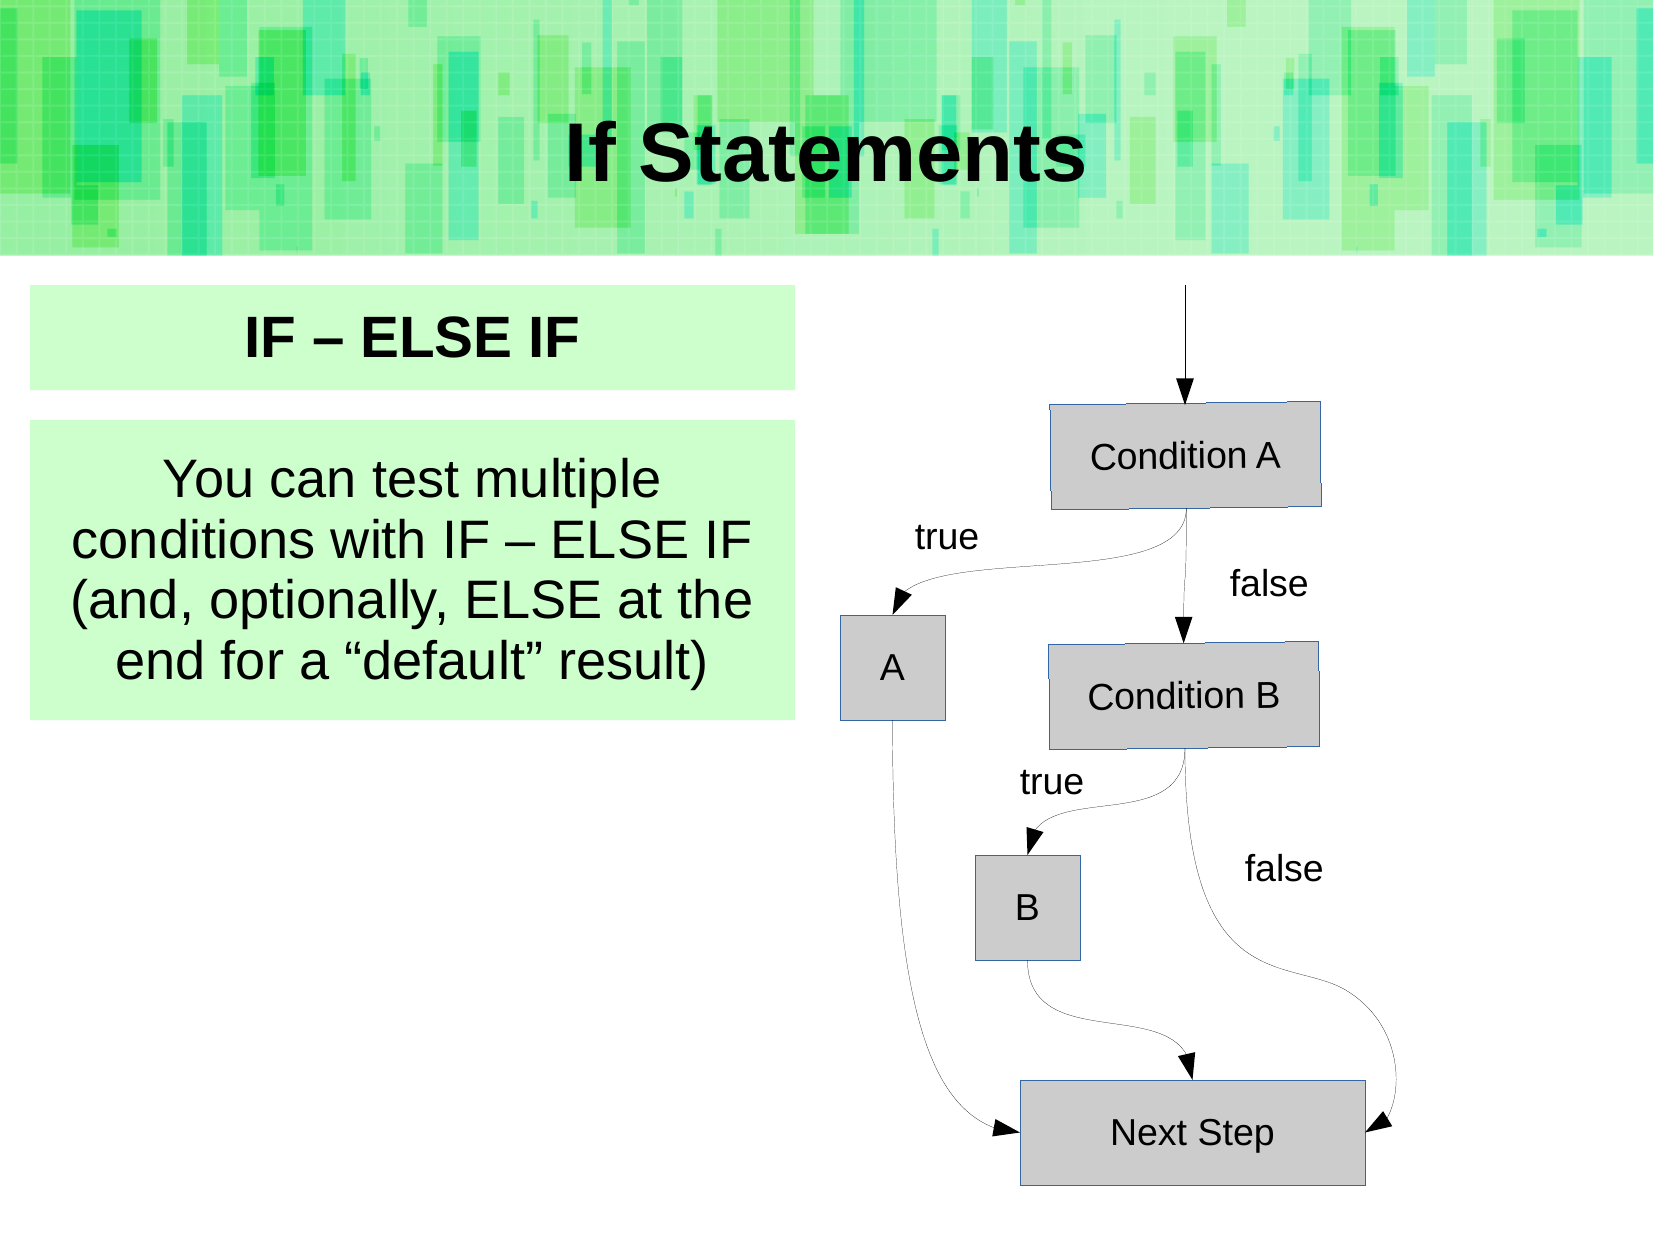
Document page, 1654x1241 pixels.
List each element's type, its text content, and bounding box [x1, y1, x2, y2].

text_box B [975, 855, 1081, 961]
text_box true [900, 508, 1081, 566]
text_box Condition B [1048, 641, 1320, 750]
text_box Next Step [1020, 1080, 1366, 1186]
text_box false [1230, 840, 1411, 897]
picture [0, 0, 1654, 1241]
text_box true [1004, 753, 1185, 811]
text_box IF – ELSE IF [30, 285, 796, 391]
subtitle You can test multiple conditions with IF – ELSE IF (and, optionally, ELSE at the end for a “default” result) [30, 420, 796, 721]
text_box false [1215, 555, 1456, 612]
text_box A [840, 615, 946, 721]
title If Statements [82, 49, 1571, 257]
text_box Condition A [1049, 401, 1322, 510]
